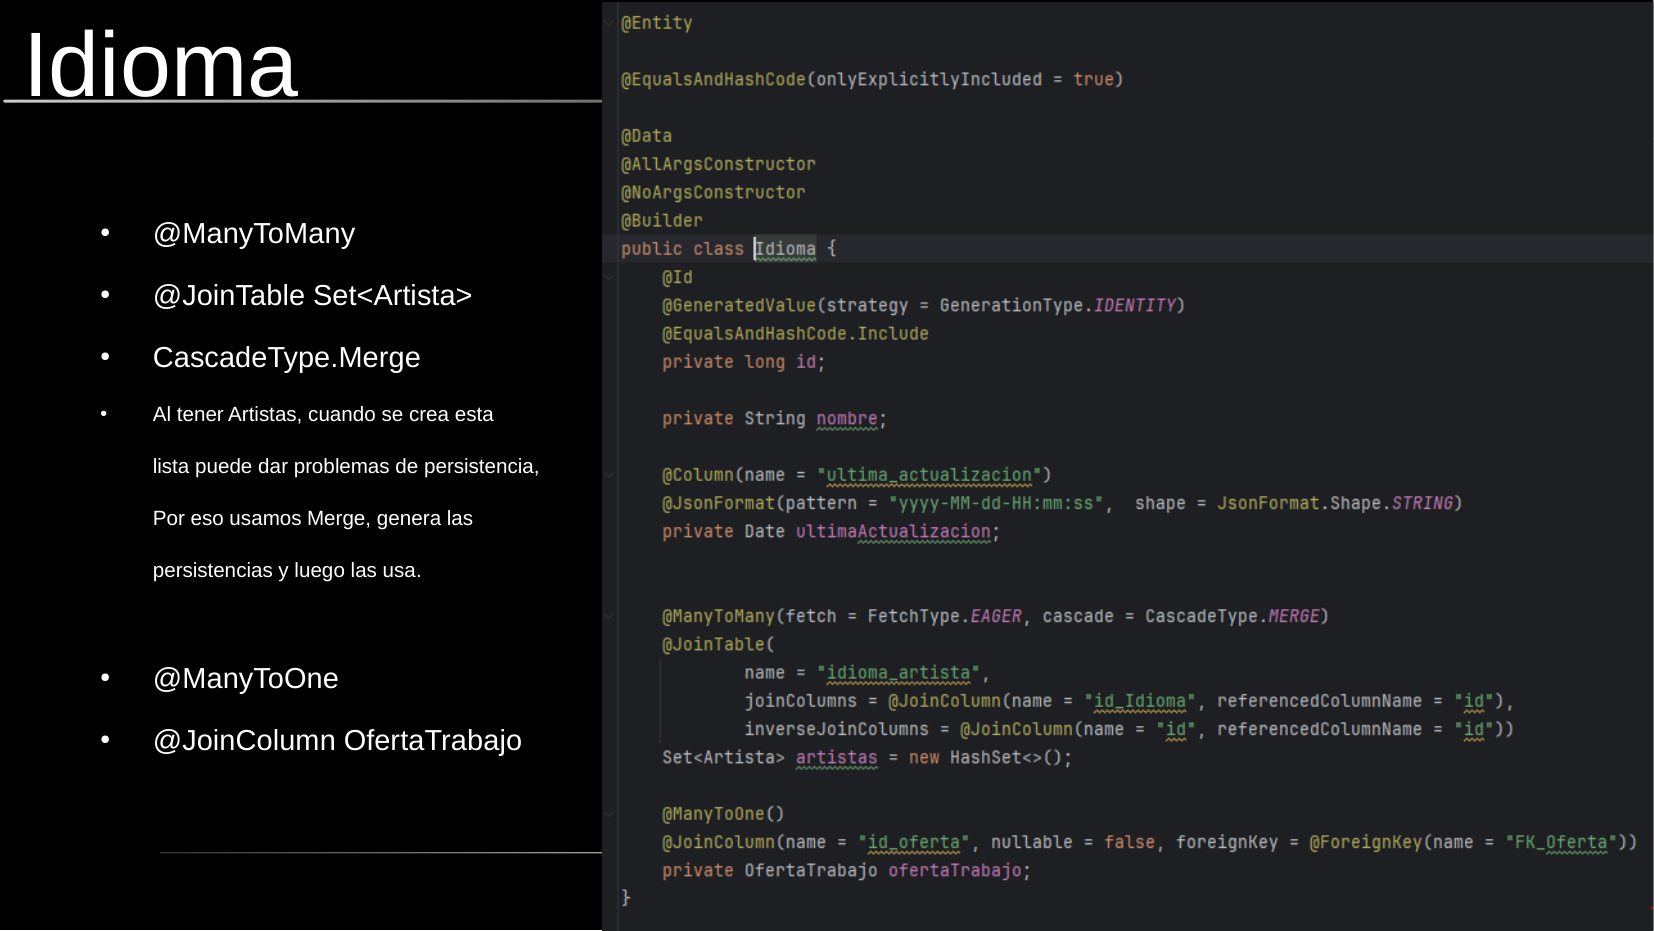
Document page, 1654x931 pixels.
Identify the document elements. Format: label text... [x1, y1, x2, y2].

list @ManyToMany @JoinTable Set<Artista> CascadeType.Merge Al tener Artistas, cuando se crea esta lista puede dar problemas de persistencia, Por eso usamos Merge, genera las persistencias y luego las usa. @ManyToOne @JoinColumn OfertaTrabajo [82, 217, 602, 758]
title Idioma [23, 11, 602, 119]
picture [602, 2, 1654, 931]
